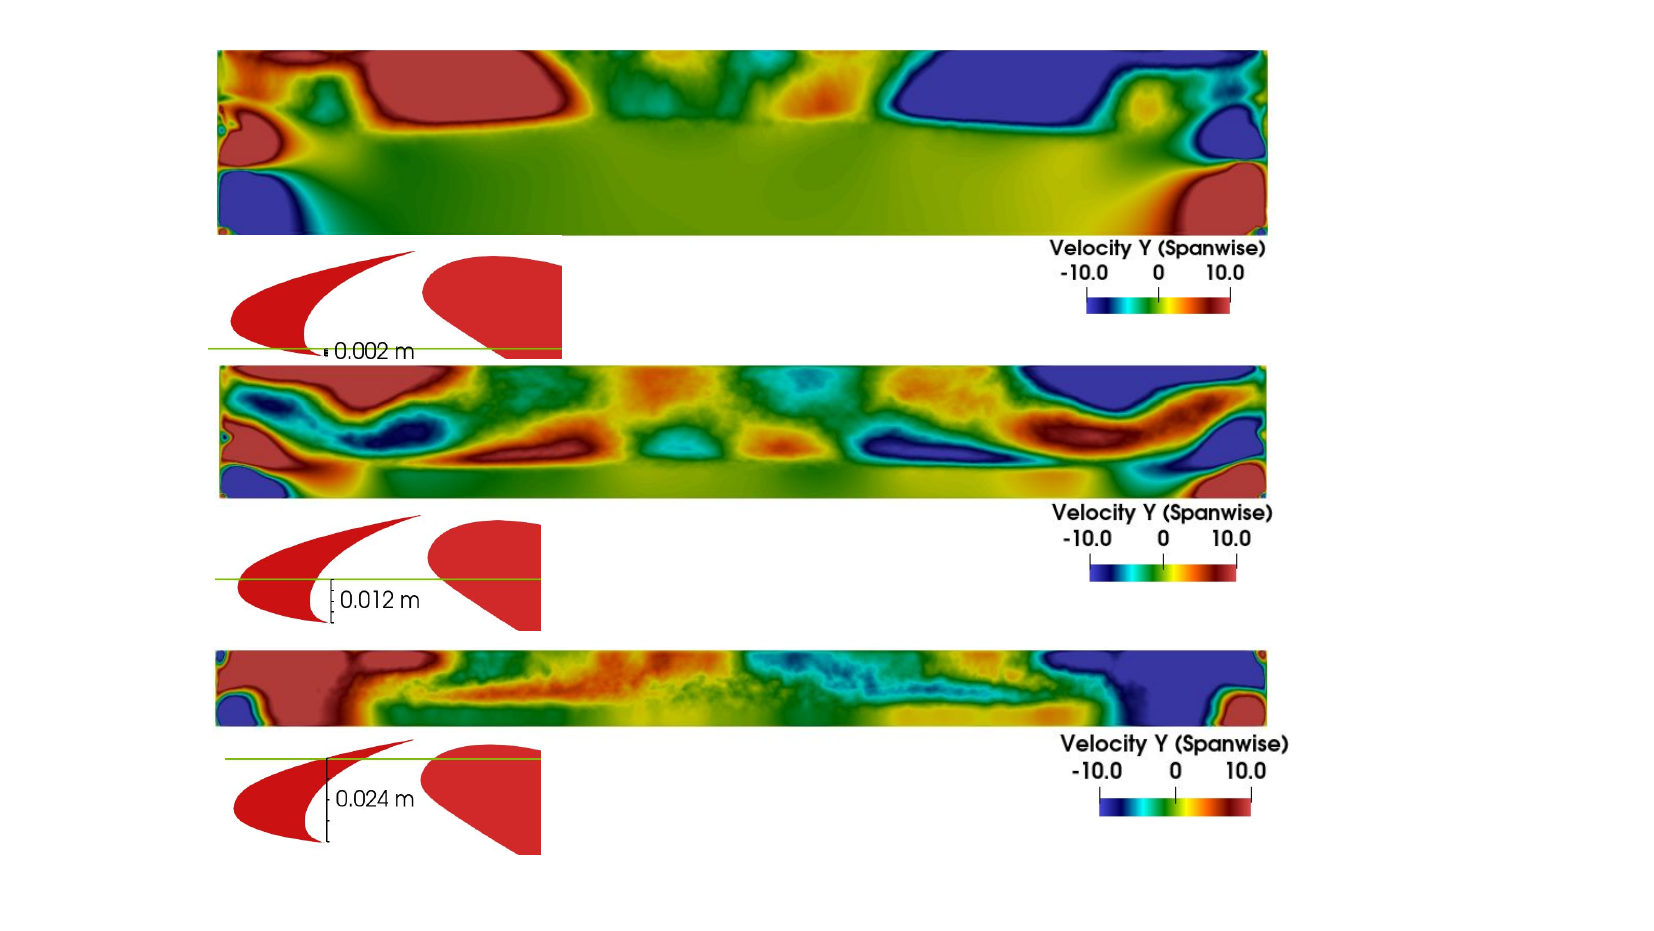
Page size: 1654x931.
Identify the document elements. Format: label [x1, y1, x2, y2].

picture [208, 44, 1276, 631]
picture [210, 647, 1291, 856]
